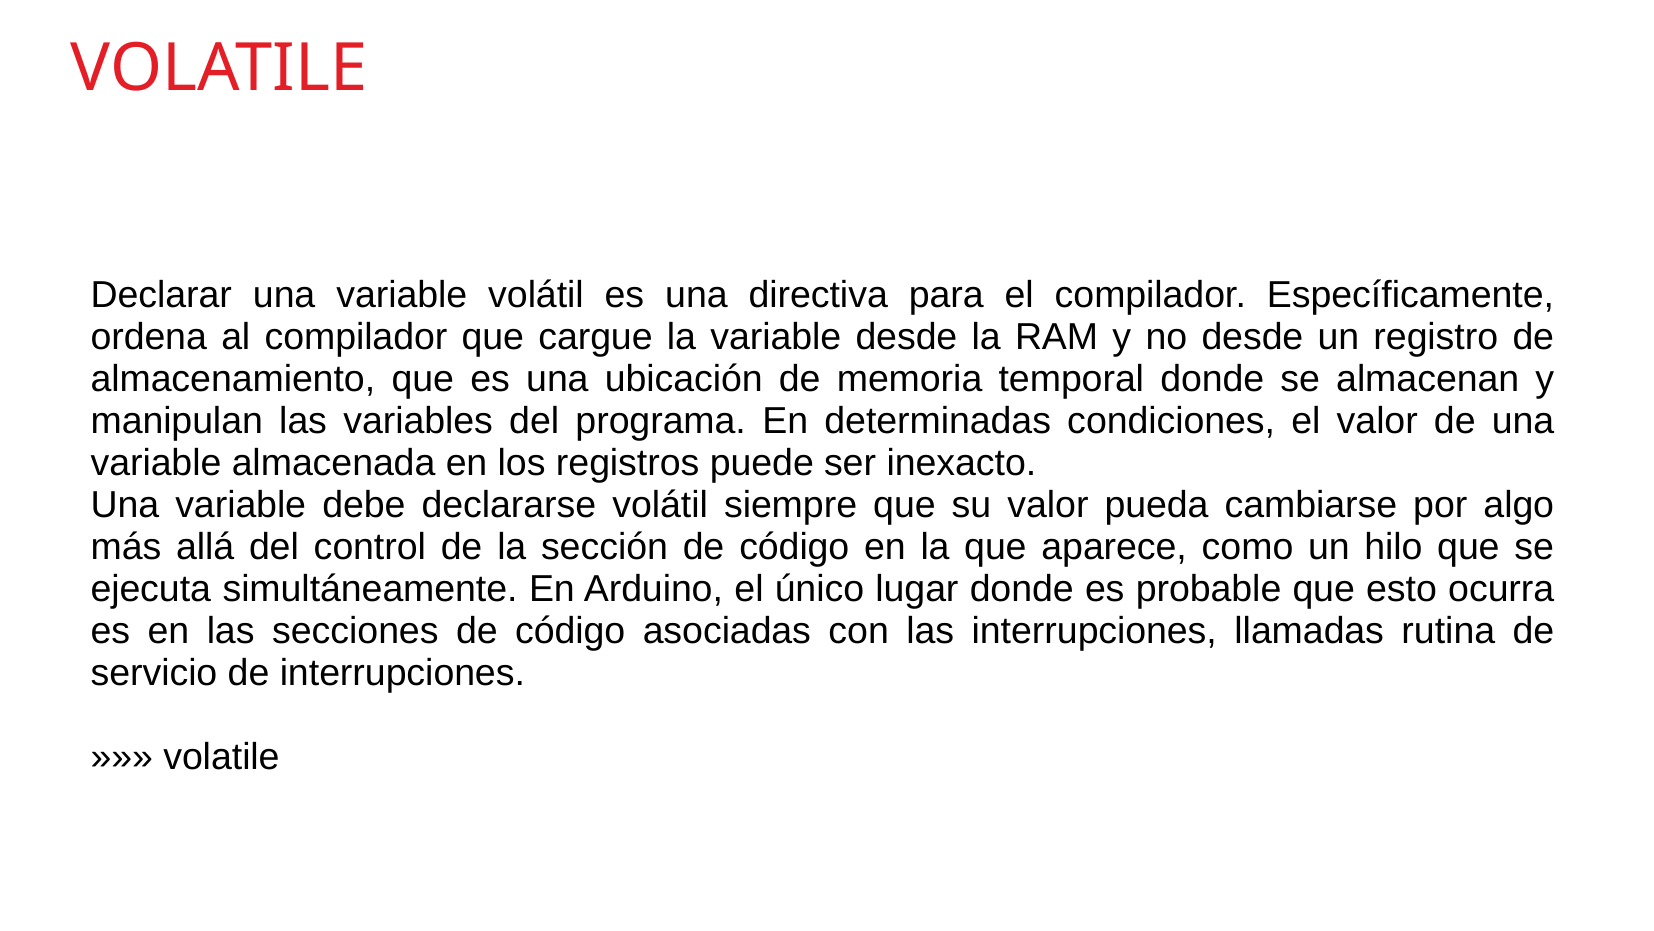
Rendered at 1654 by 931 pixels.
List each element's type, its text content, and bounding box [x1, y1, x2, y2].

title VOLATILE [70, 11, 1347, 118]
text_box Declarar una variable volátil es una directiva para el compilador. Específicamente, ordena al compilador que cargue la variable desde la RAM y no desde un registro de almacenamiento, que es una ubicación de memoria temporal donde se almacenan y manipulan las variables del programa. En determinadas condiciones, el valor de una variable almacenada en los registros puede ser inexacto. Una variable debe declararse volátil siempre que su valor pueda cambiarse por algo más allá del control de la sección de código en la que aparece, como un hilo que se ejecuta simultáneamente. En Arduino, el único lugar donde es probable que esto ocurra es en las secciones de código asociadas con las interrupciones, llamadas rutina de servicio de interrupciones. »»» volatile [75, 266, 1578, 786]
